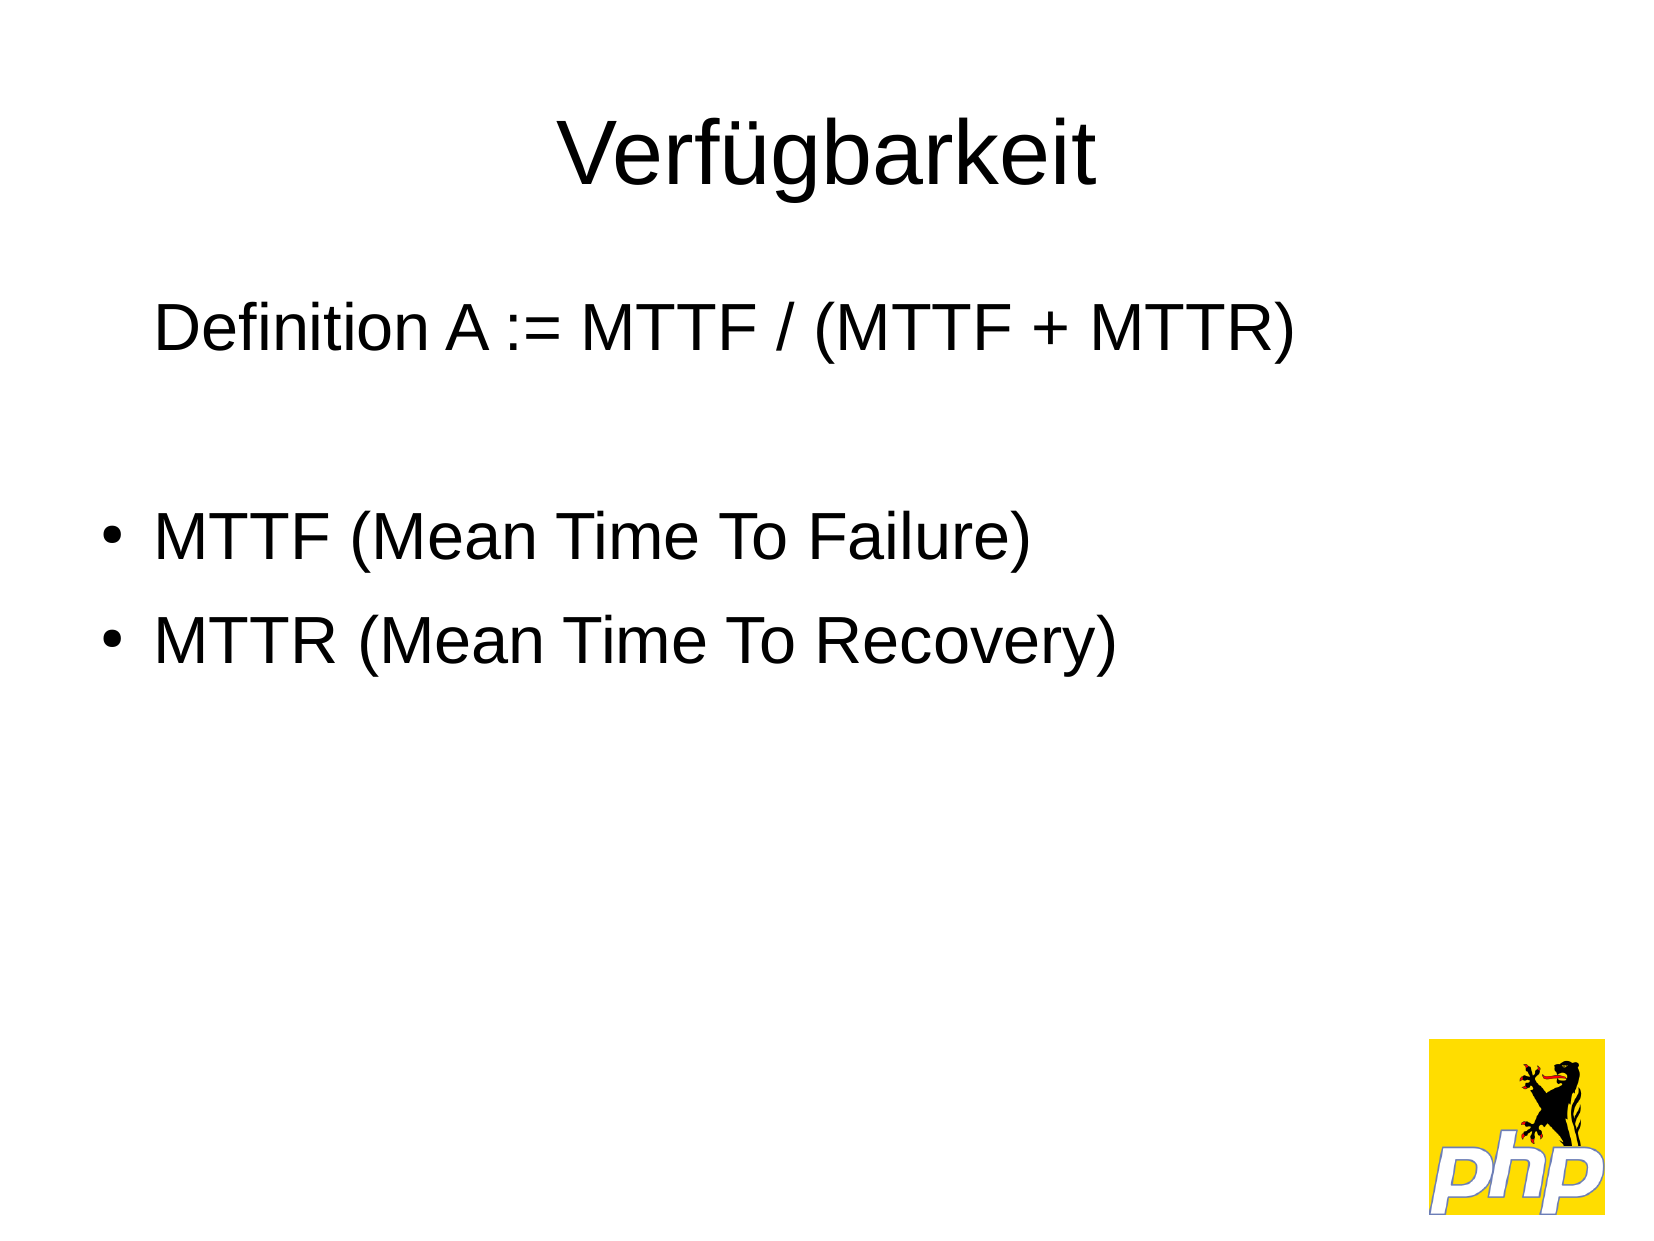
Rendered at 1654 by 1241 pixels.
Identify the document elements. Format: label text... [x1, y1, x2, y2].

picture [1429, 1039, 1605, 1215]
list Definition A := MTTF / (MTTF + MTTR) MTTF (Mean Time To Failure) MTTR (Mean Time To Recovery) [82, 290, 1571, 1010]
title Verfügbarkeit [82, 49, 1571, 257]
